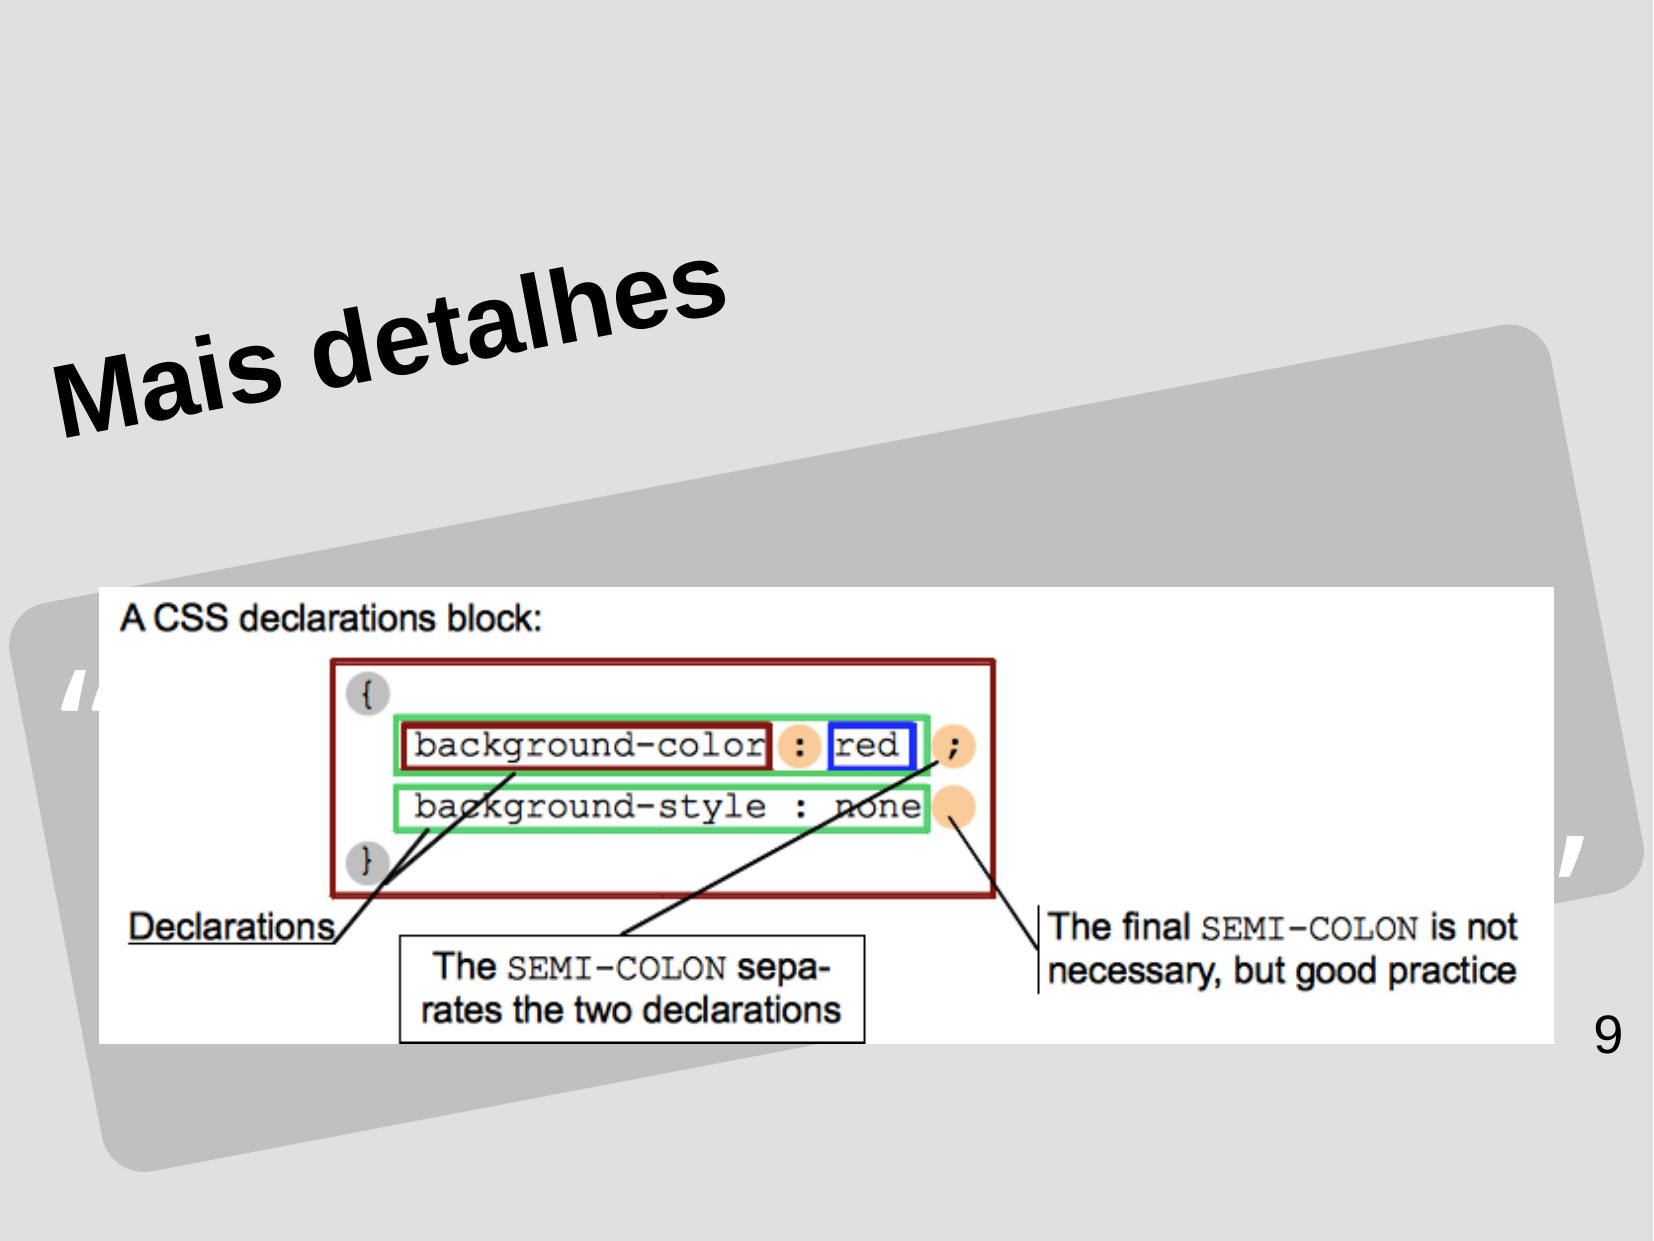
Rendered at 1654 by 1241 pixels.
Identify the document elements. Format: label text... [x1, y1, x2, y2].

picture [99, 587, 1554, 1044]
title Mais detalhes [34, 23, 1535, 506]
